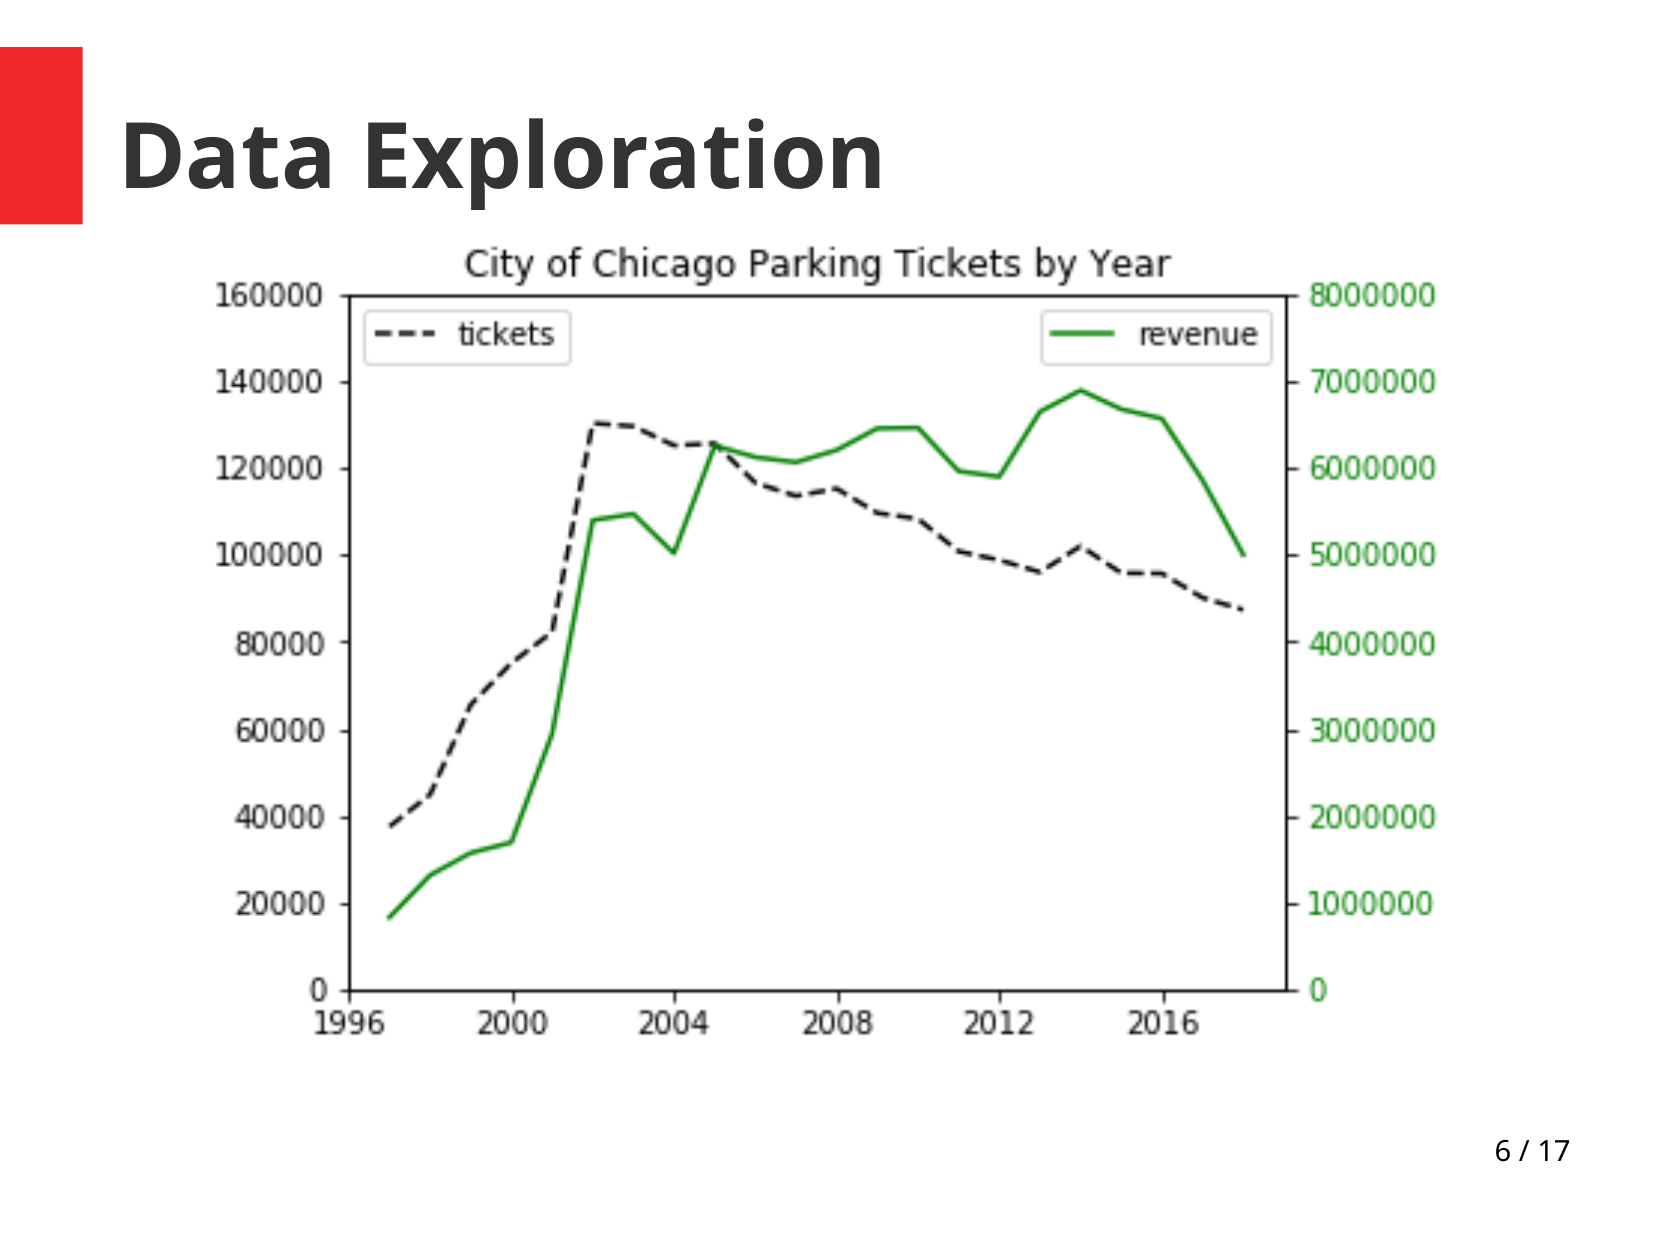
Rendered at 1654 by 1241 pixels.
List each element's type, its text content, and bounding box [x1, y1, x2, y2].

title Data Exploration [118, 49, 1571, 257]
picture [182, 215, 1471, 1074]
